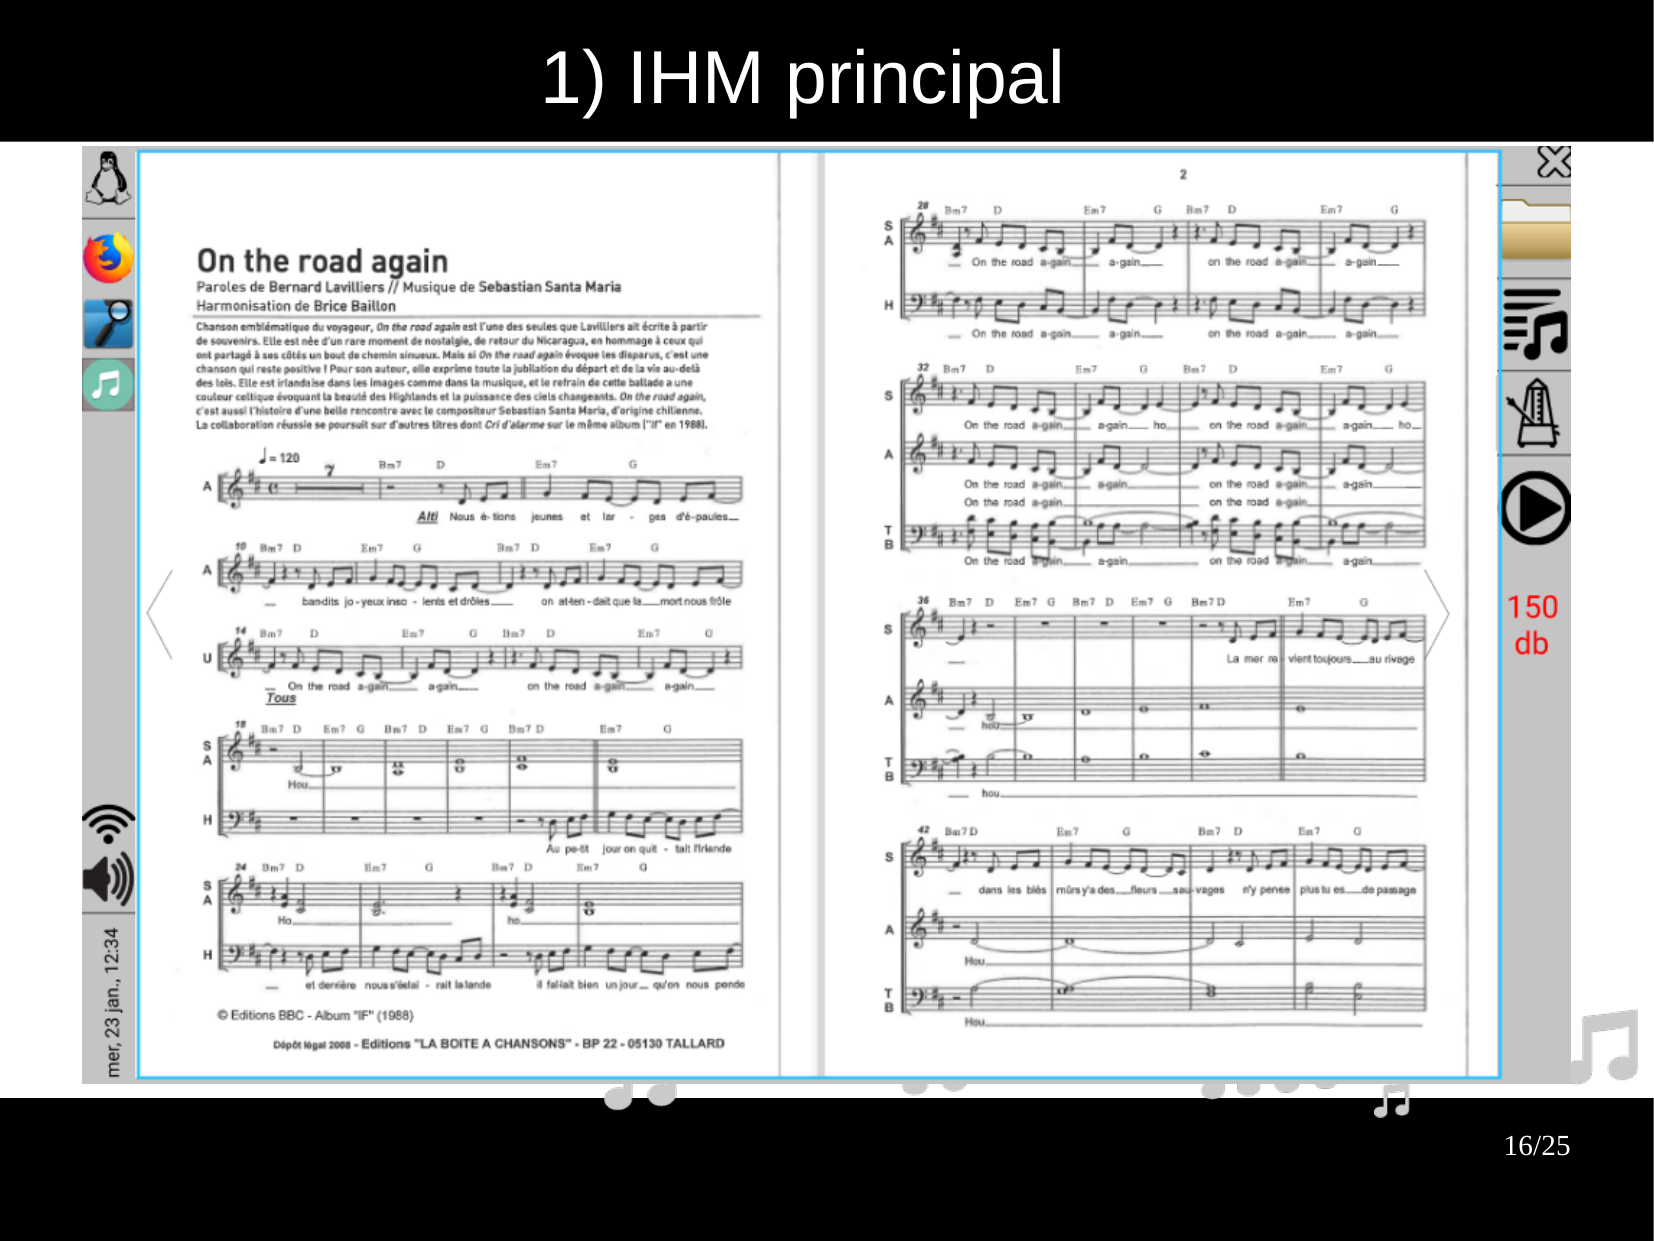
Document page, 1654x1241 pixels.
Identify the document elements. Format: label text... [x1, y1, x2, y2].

picture [82, 146, 1571, 1084]
title 1) IHM principal [59, 8, 1548, 148]
